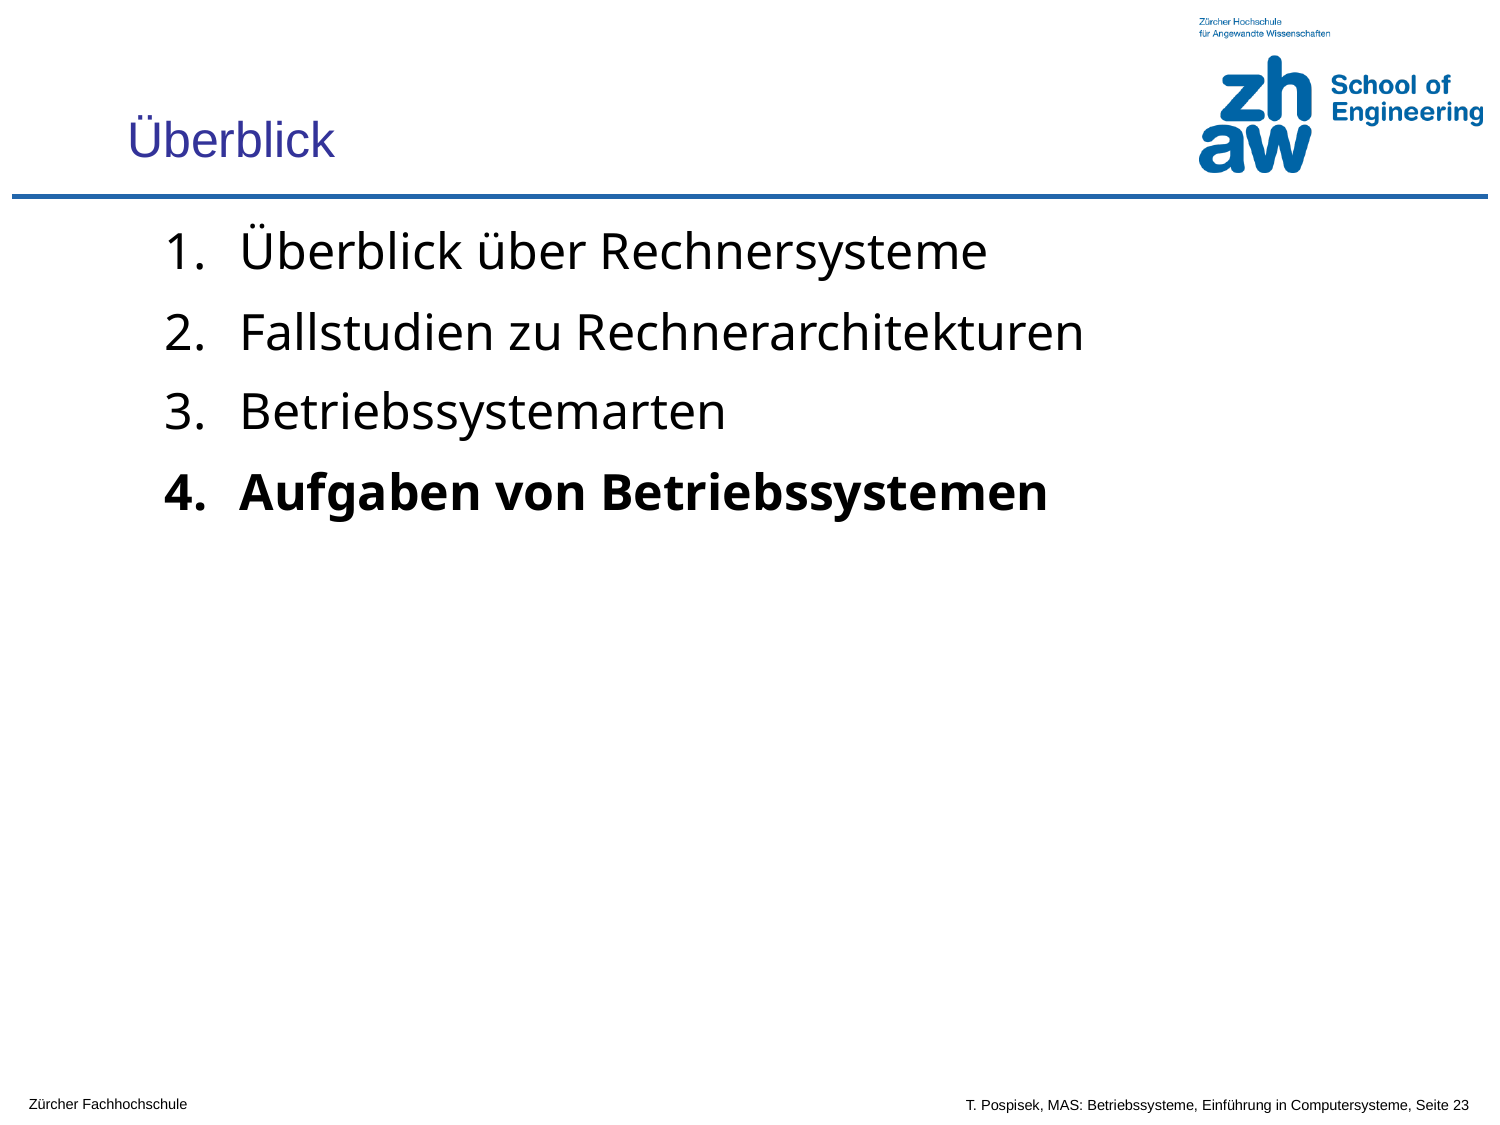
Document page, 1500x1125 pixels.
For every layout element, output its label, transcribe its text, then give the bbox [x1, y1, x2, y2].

title Überblick [112, 50, 1391, 175]
text_box Überblick über Rechnersysteme Fallstudien zu Rechnerarchitekturen Betriebssystemarten Aufgaben von Betriebssystemen [149, 212, 1363, 988]
picture [1199, 18, 1483, 173]
